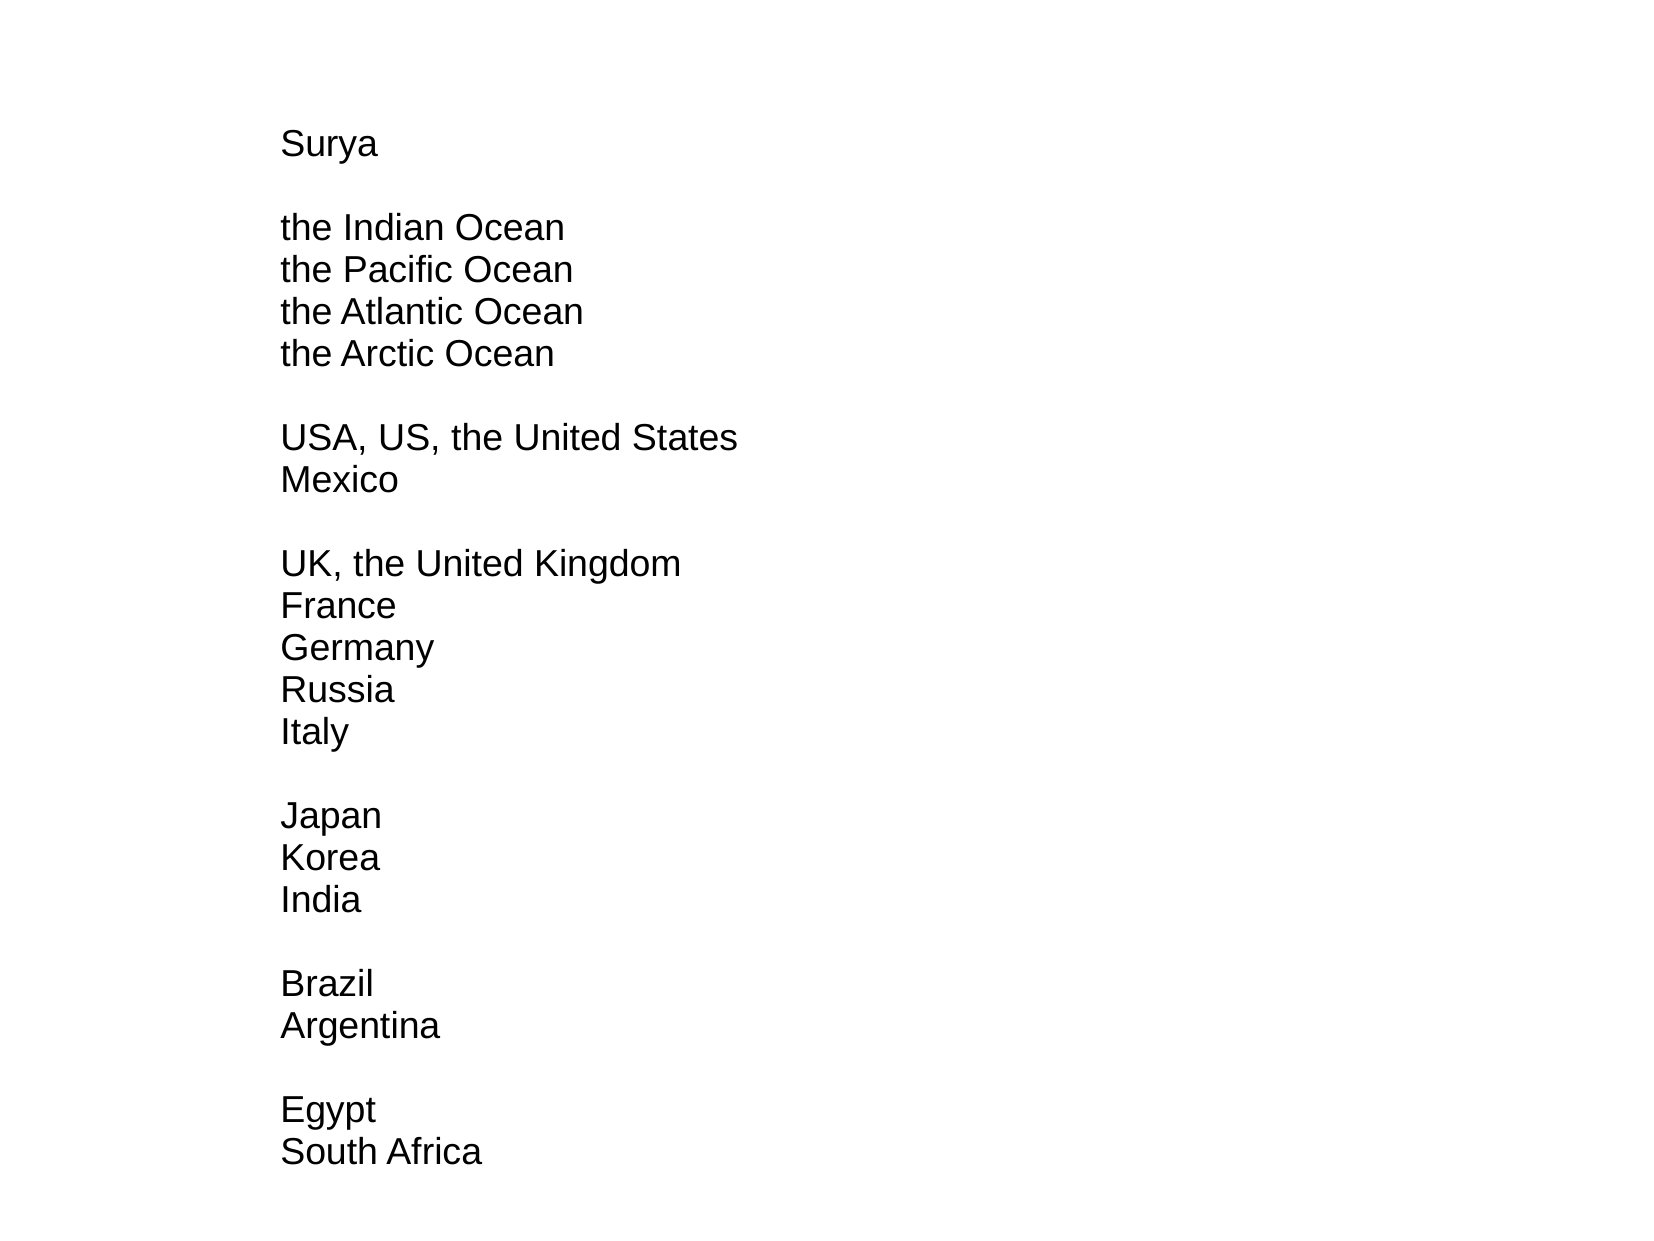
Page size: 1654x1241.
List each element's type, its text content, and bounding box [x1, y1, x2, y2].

text_box Surya the Indian Ocean the Pacific Ocean the Atlantic Ocean the Arctic Ocean USA, US, the United States Mexico UK, the United Kingdom France Germany Russia Italy Japan Korea India Brazil Argentina Egypt South Africa [265, 115, 1418, 1224]
